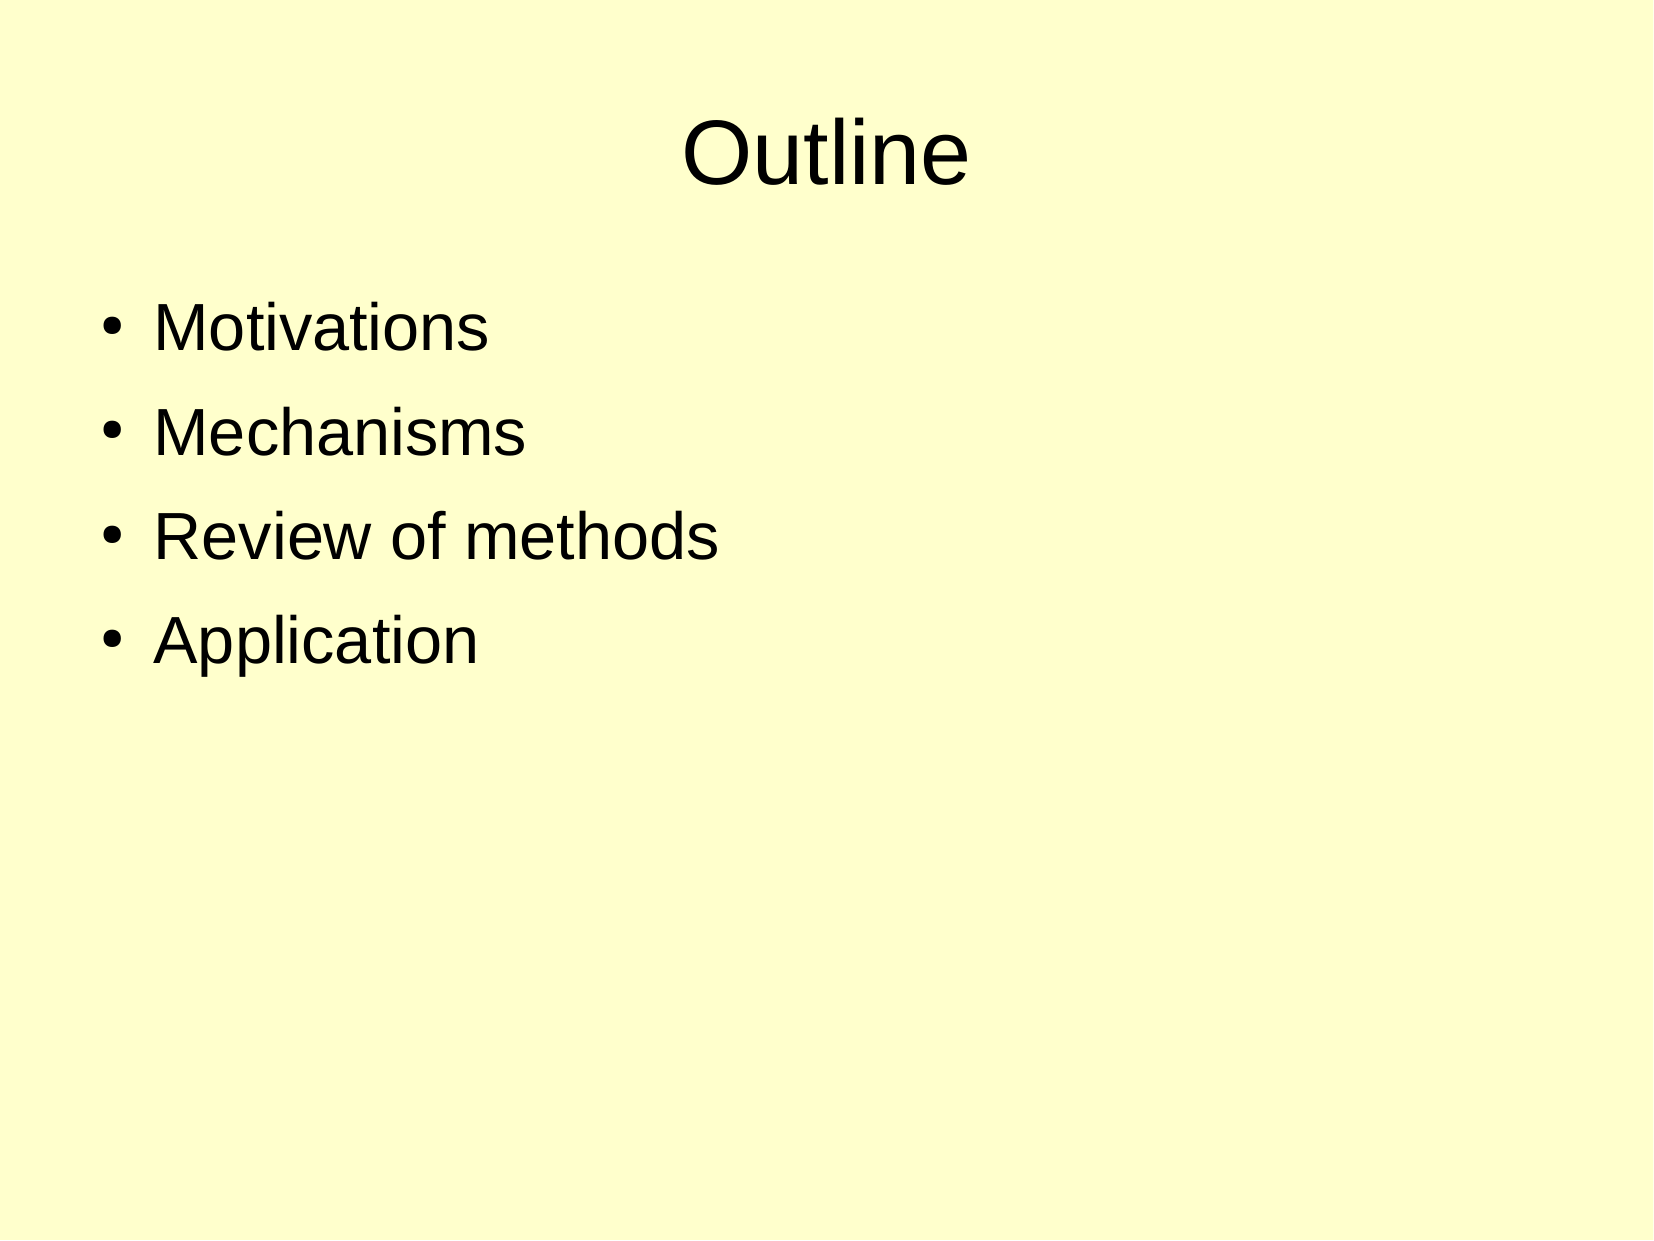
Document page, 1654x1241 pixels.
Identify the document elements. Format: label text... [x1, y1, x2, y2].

title Outline [82, 49, 1571, 257]
list Motivations Mechanisms Review of methods Application [82, 290, 1571, 1010]
